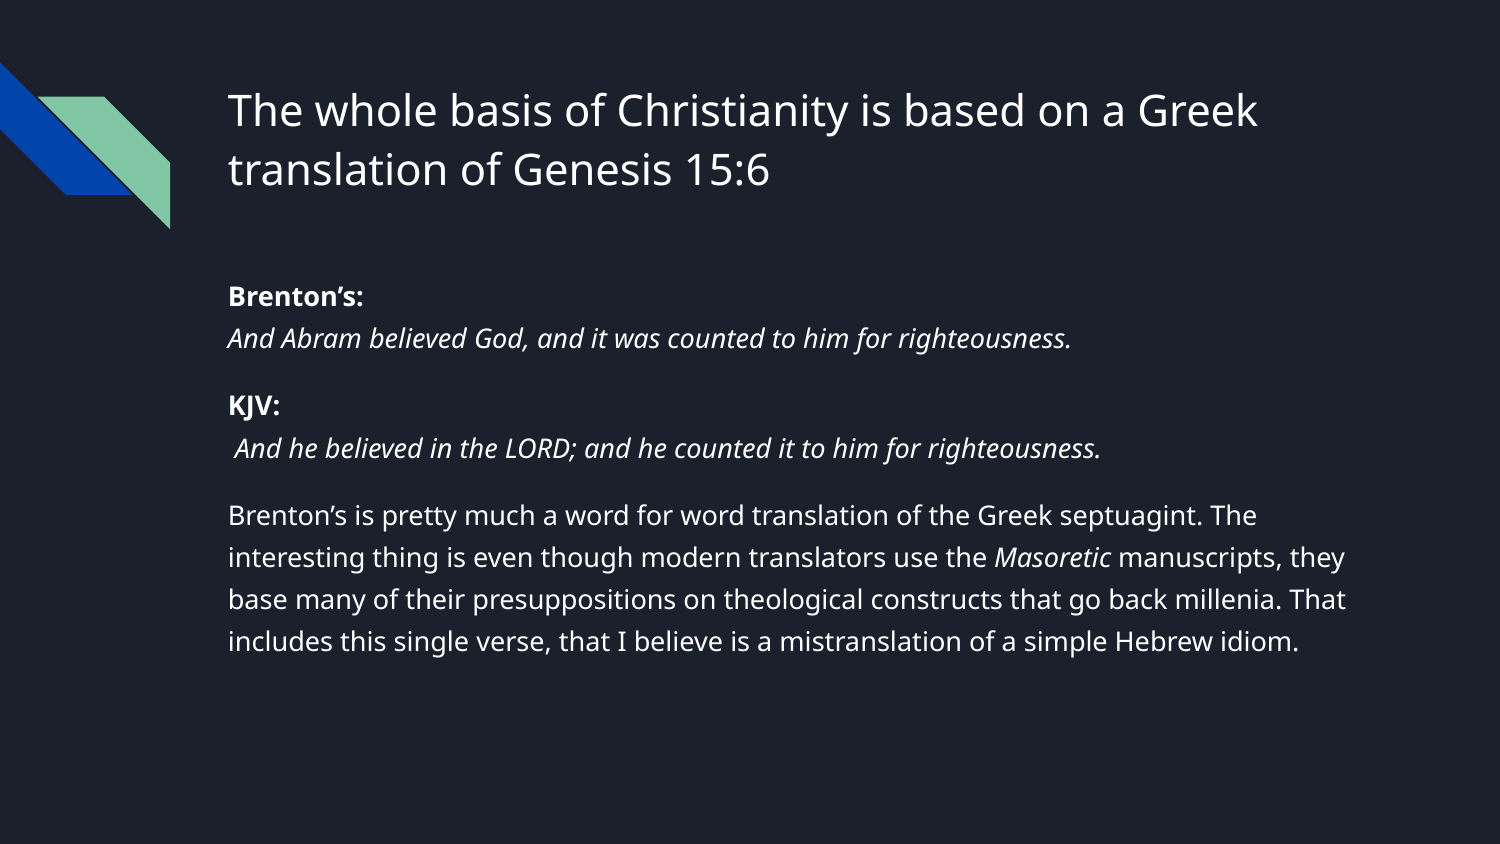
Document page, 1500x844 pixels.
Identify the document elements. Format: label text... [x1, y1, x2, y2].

list Brenton’s: And Abram believed God, and it was counted to him for righteousness. KJV: And he believed in the LORD; and he counted it to him for righteousness. Brenton’s is pretty much a word for word translation of the Greek septuagint. The interesting thing is even though modern translators use the Masoretic manuscripts, they base many of their presuppositions on theological constructs that go back millenia. That includes this single verse, that I believe is a mistranslation of a simple Hebrew idiom. [212, 257, 1368, 818]
title The whole basis of Christianity is based on a Greek translation of Genesis 15:6 [212, 64, 1368, 215]
